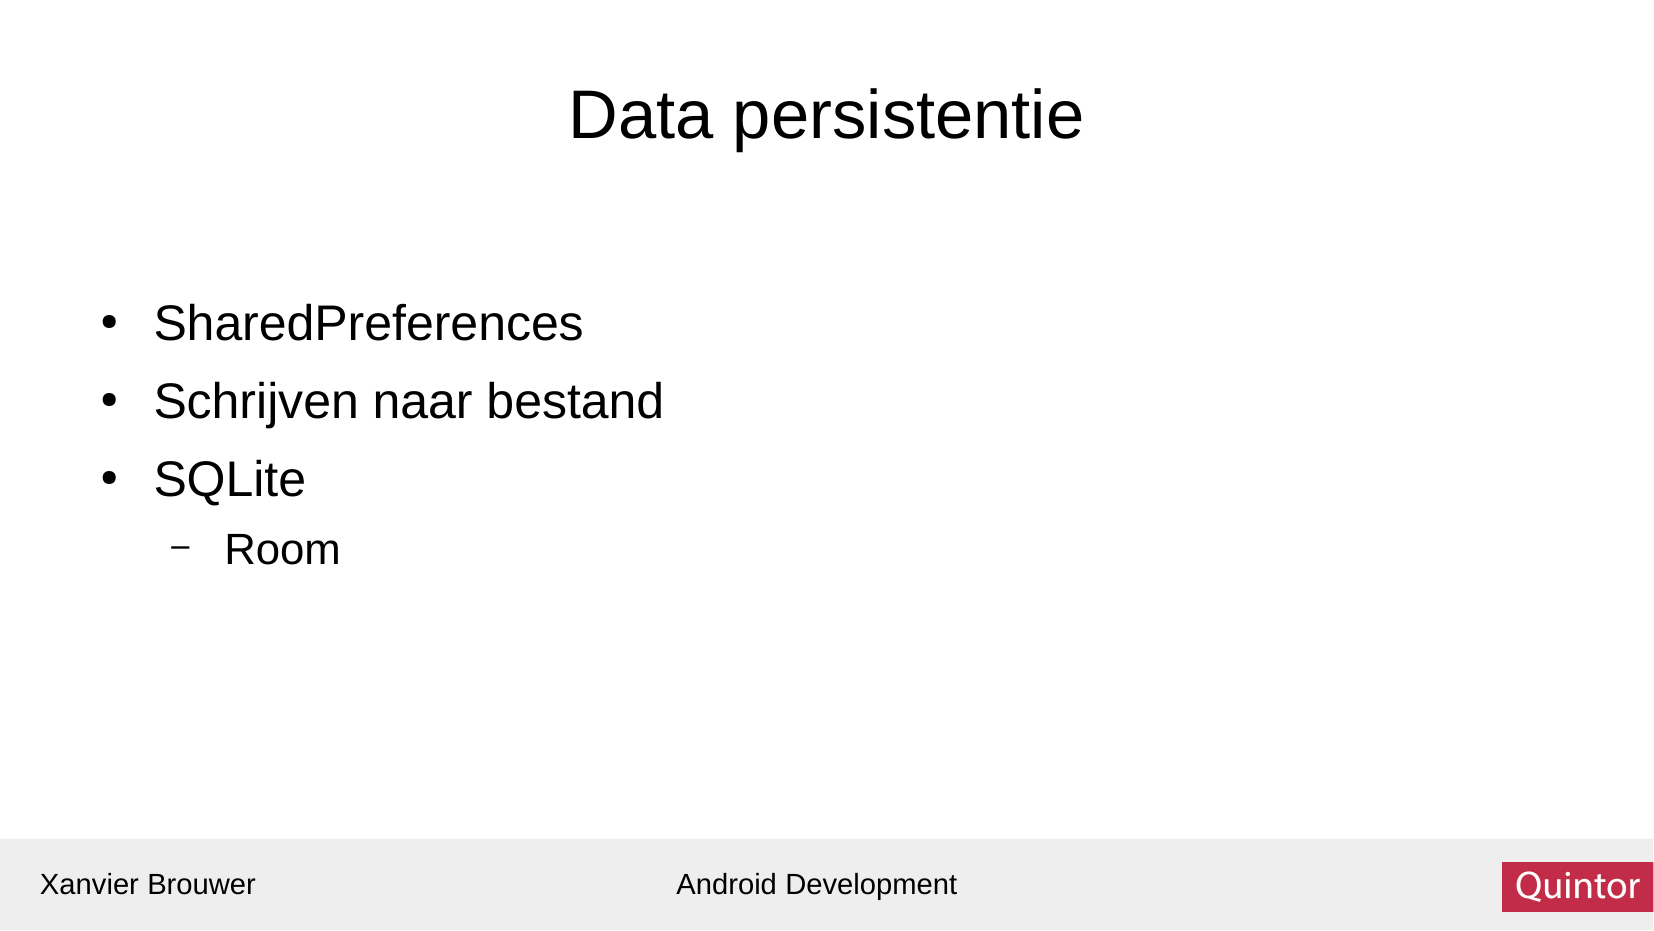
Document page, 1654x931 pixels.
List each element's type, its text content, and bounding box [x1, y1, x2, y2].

title Data persistentie [82, 37, 1571, 193]
list SharedPreferences Schrijven naar bestand SQLite Room [82, 217, 1571, 758]
picture [1502, 862, 1654, 912]
